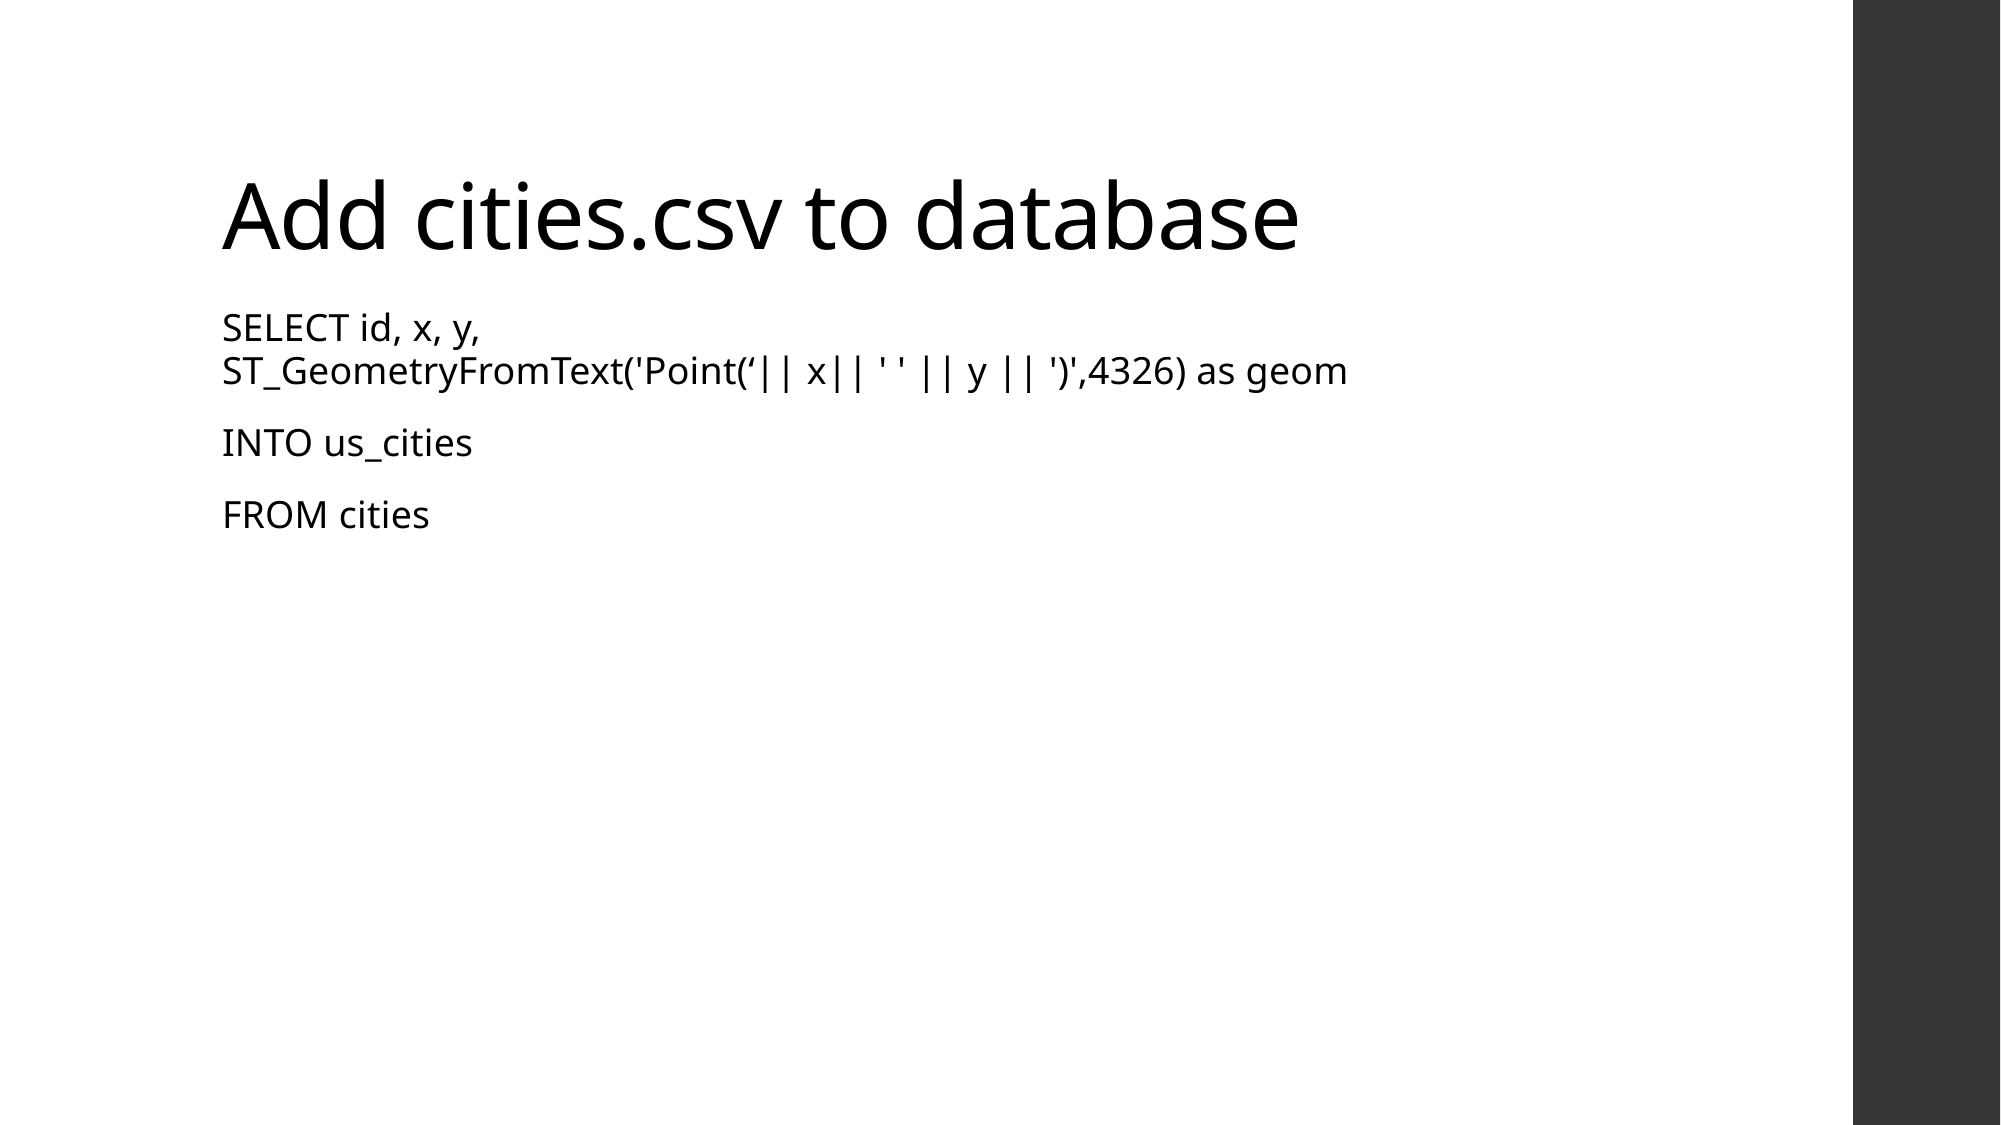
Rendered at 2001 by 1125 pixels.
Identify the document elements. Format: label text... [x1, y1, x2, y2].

title Add cities.csv to database [206, 60, 1797, 278]
list SELECT id, x, y, ST_GeometryFromText('Point(‘|| x|| ' ' || y || ')',4326) as geom INTO us_cities FROM cities [206, 299, 1617, 1014]
